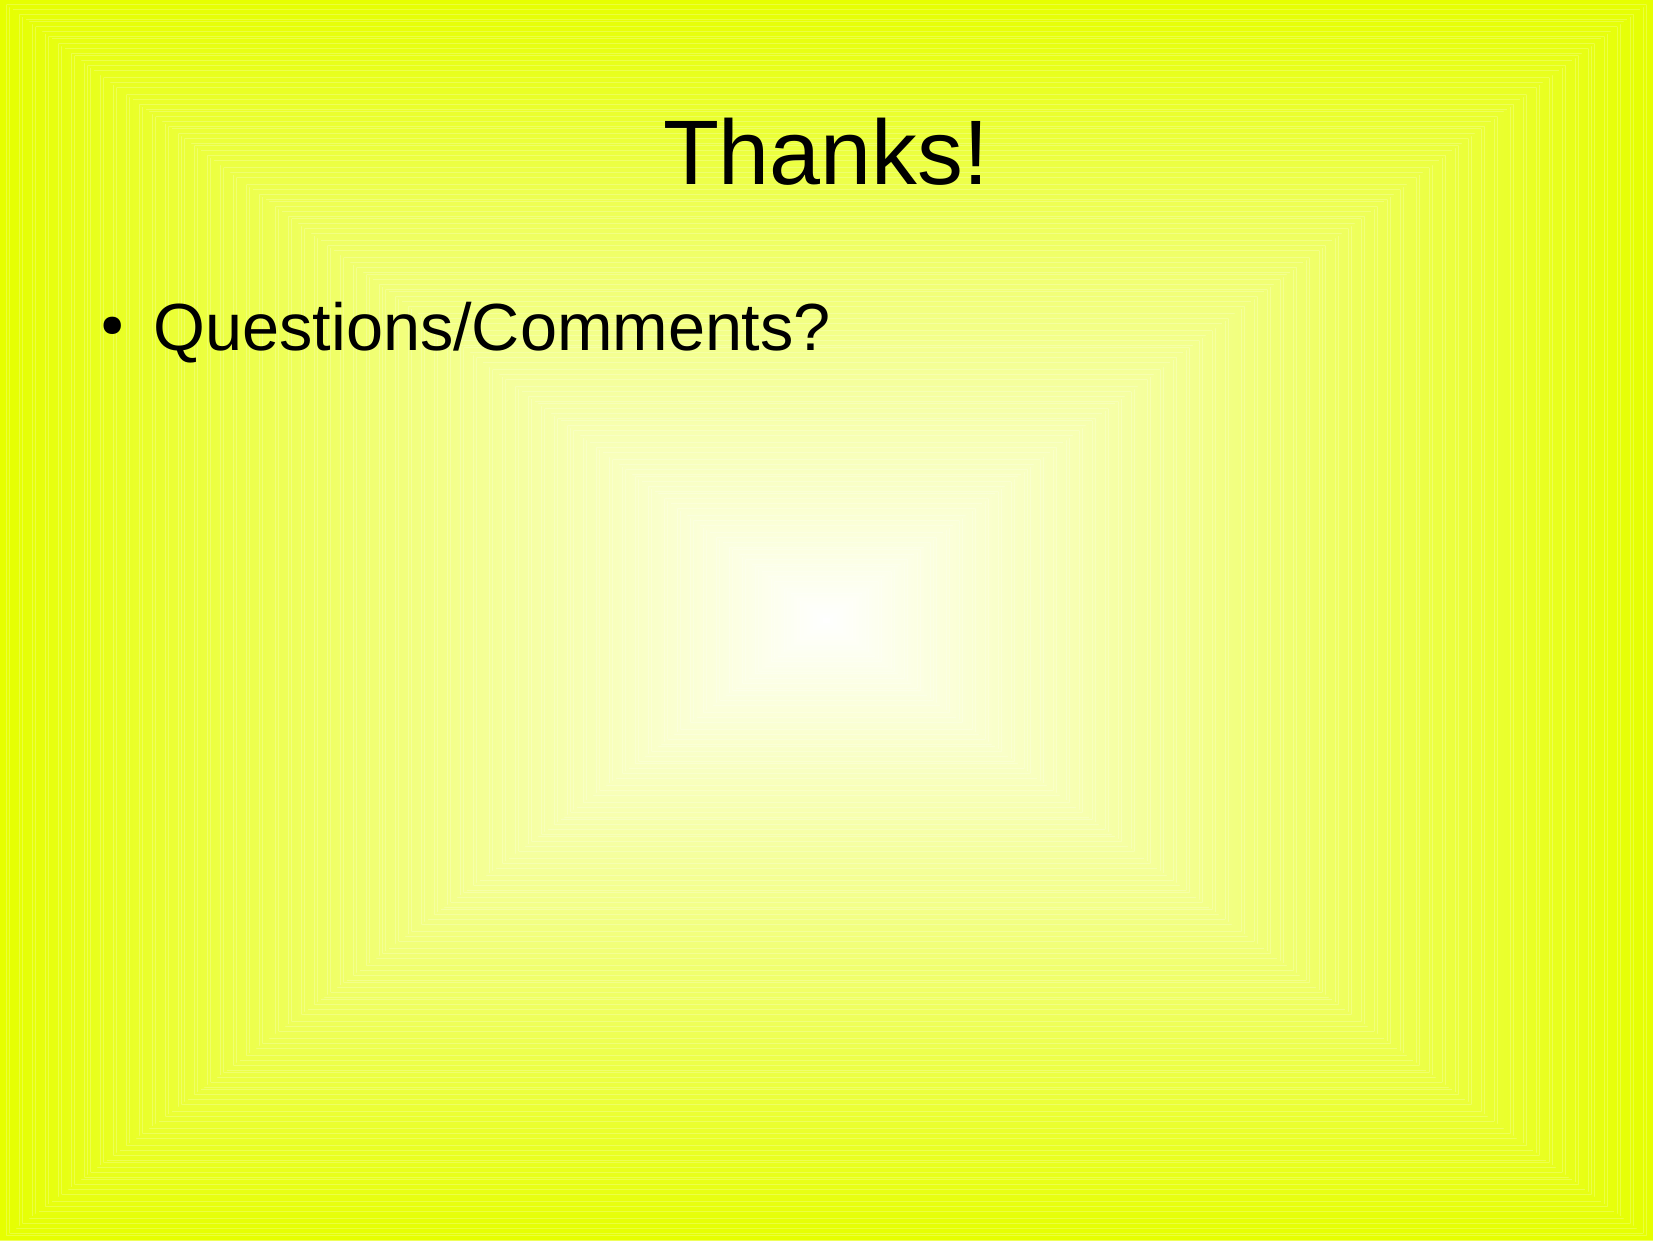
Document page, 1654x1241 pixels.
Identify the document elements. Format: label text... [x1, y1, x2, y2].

title Thanks! [82, 49, 1571, 257]
list Questions/Comments? [82, 290, 1571, 1109]
